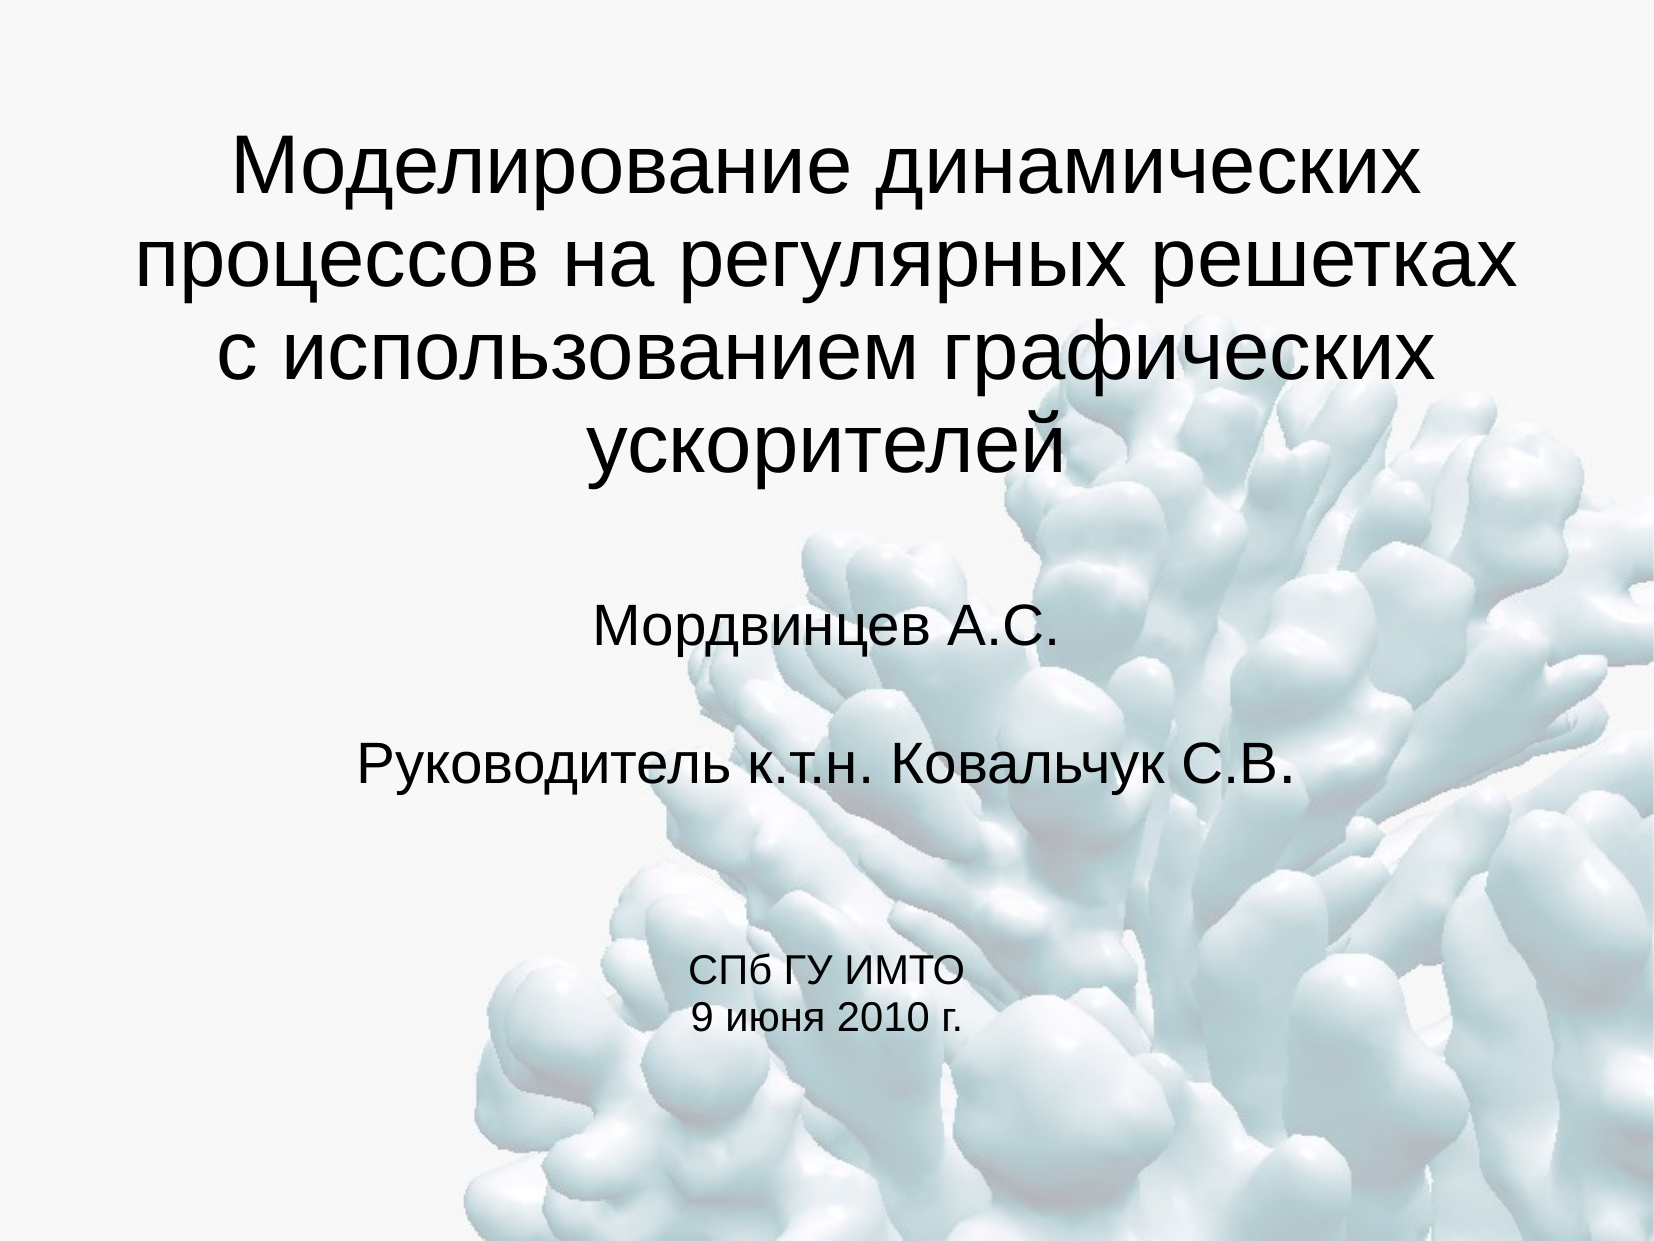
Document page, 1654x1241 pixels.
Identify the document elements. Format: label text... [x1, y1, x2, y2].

picture [0, 0, 1654, 1241]
subtitle Мордвинцев А.С. Руководитель к.т.н. Ковальчук С.В. СПб ГУ ИМТО 9 июня 2010 г. [82, 531, 1571, 1102]
title Моделирование динамических процессов на регулярных решетках с использованием графических ускорителей [118, 118, 1536, 491]
